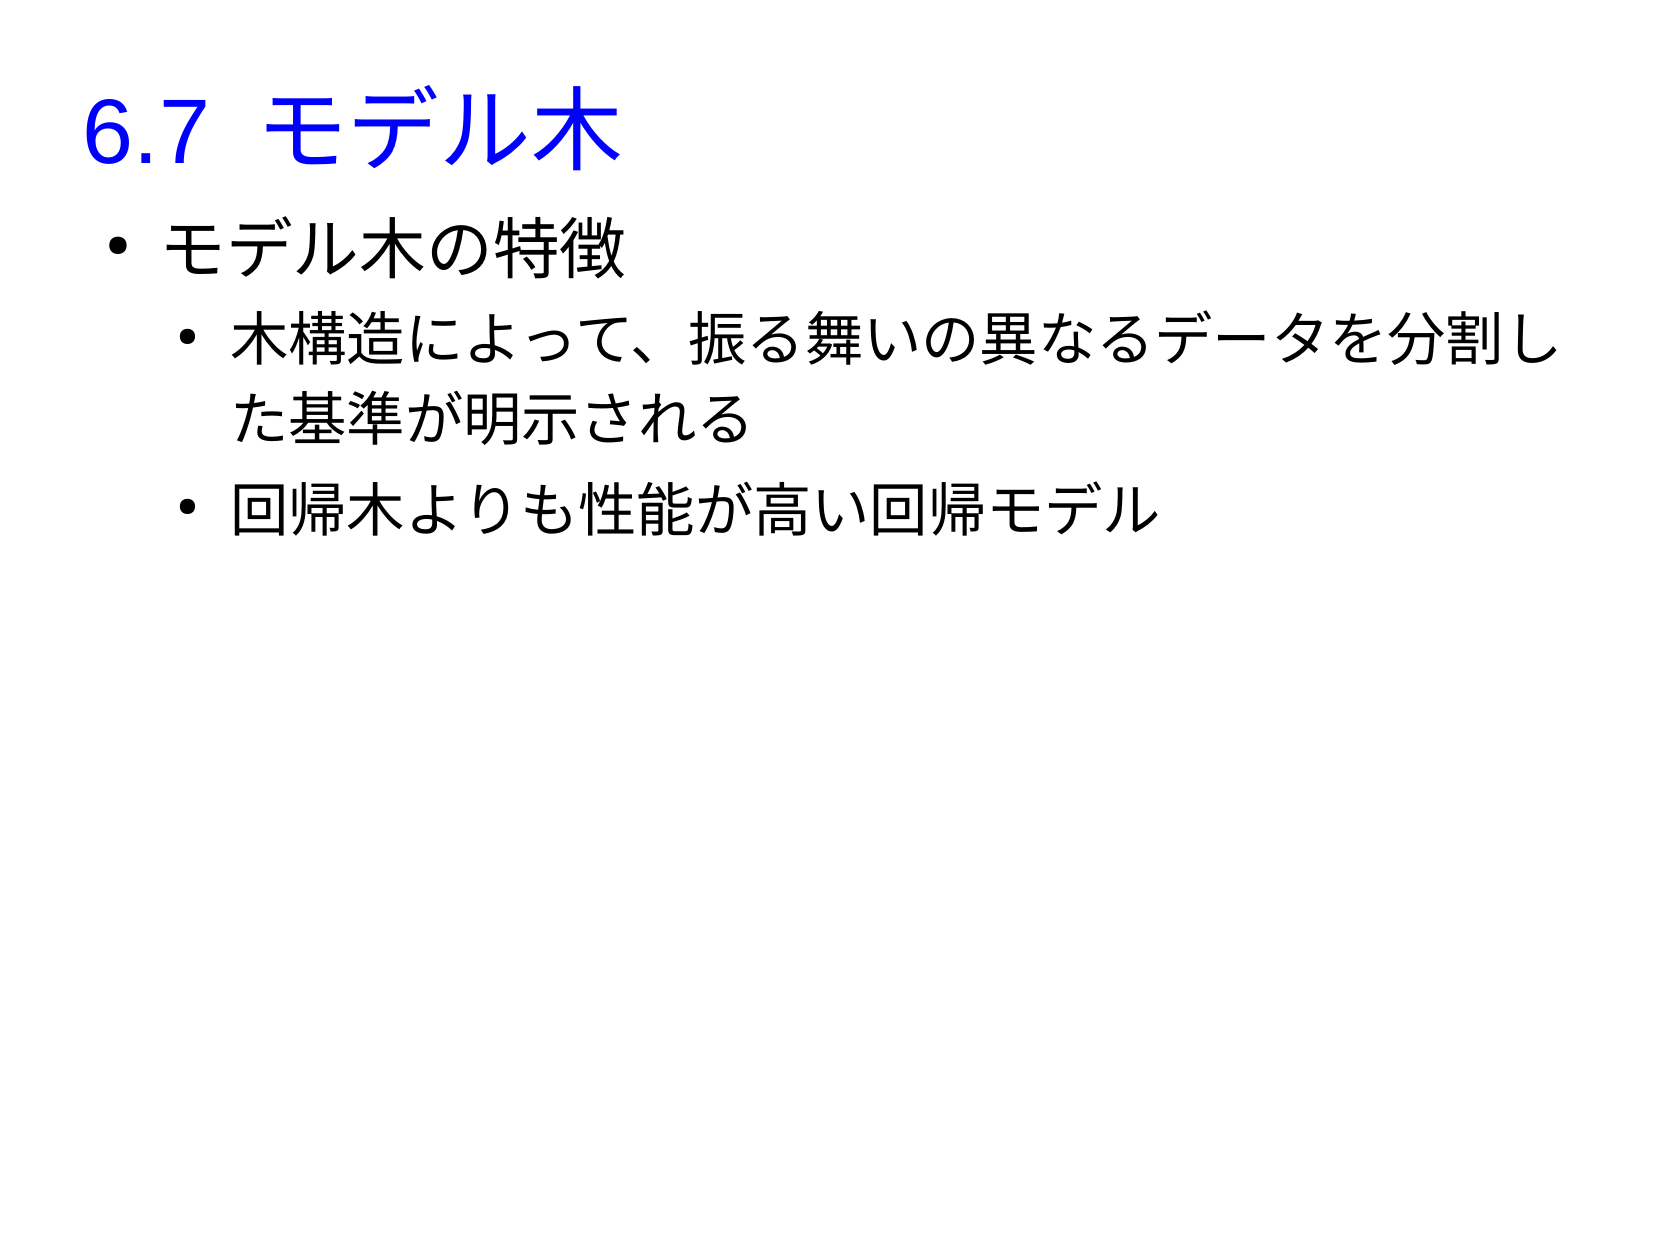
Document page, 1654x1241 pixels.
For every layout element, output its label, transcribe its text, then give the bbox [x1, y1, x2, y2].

list モデル木の特徴 木構造によって、振る舞いの異なるデータを分割した基準が明示される 回帰木よりも性能が高い回帰モデル [88, 201, 1577, 922]
title 6.7 モデル木 [82, 49, 1571, 207]
